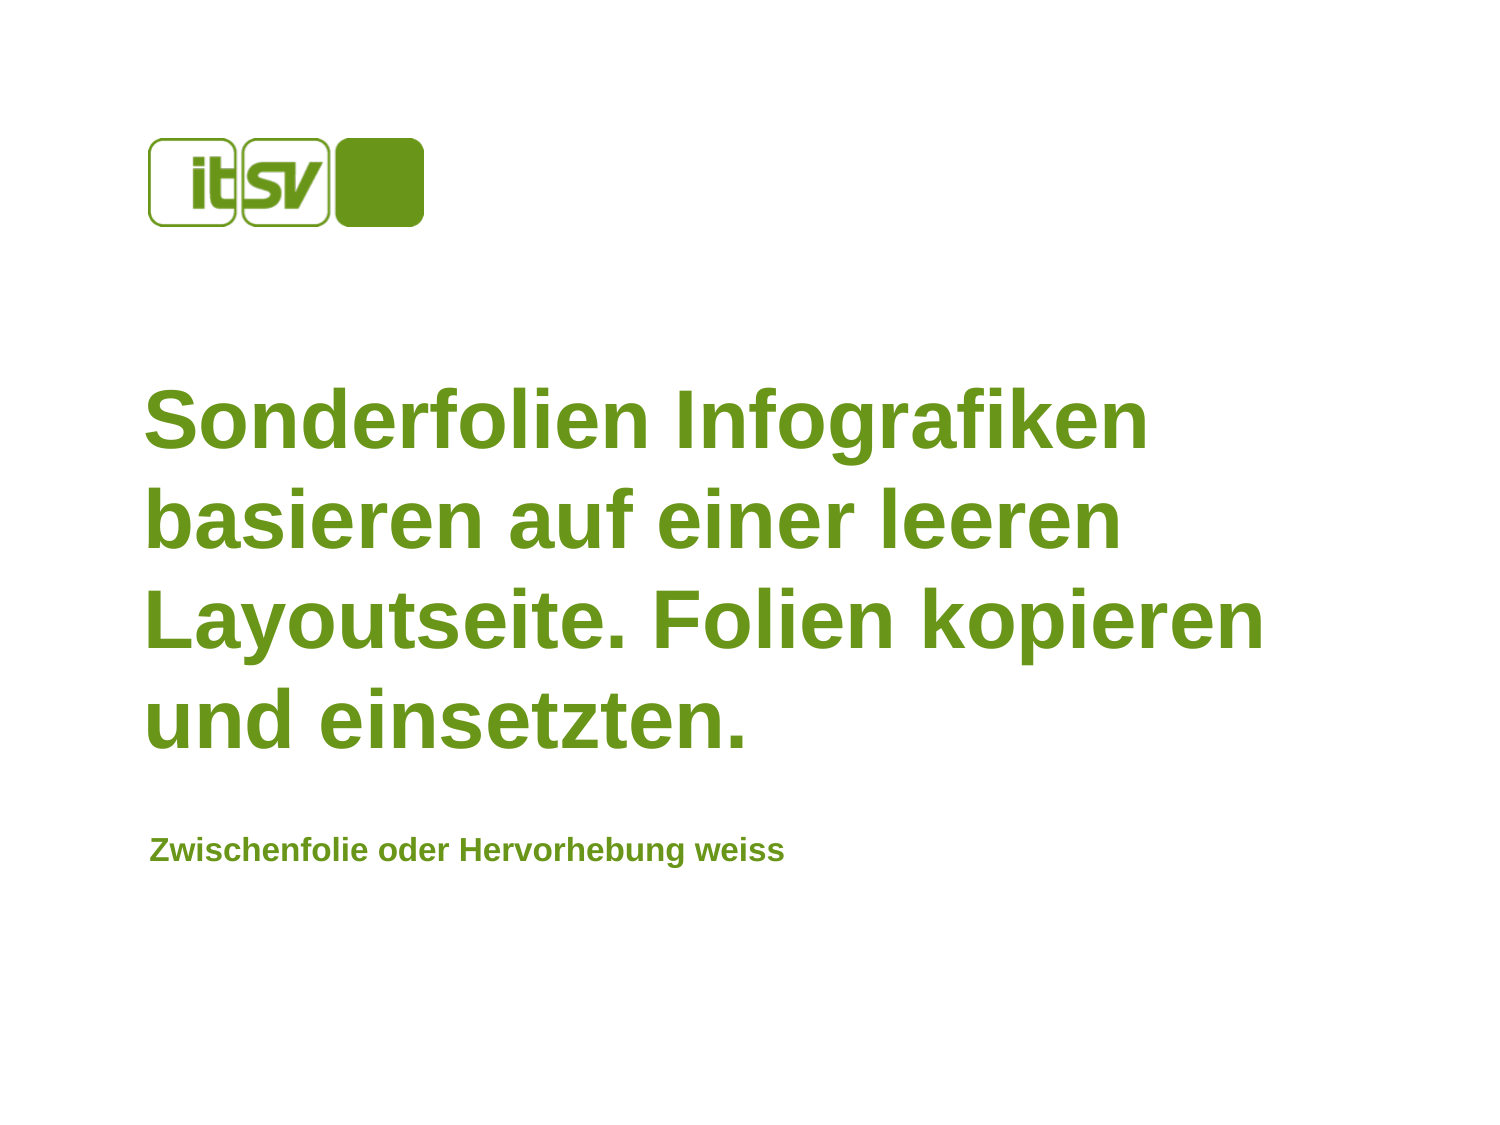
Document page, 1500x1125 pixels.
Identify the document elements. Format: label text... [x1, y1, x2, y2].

title Sonderfolien Infografiken basieren auf einer leeren Layoutseite. Folien kopieren und einsetzten. [143, 365, 1355, 786]
picture [148, 138, 424, 227]
subtitle Zwischenfolie oder Hervorhebung weiss [149, 828, 1355, 869]
